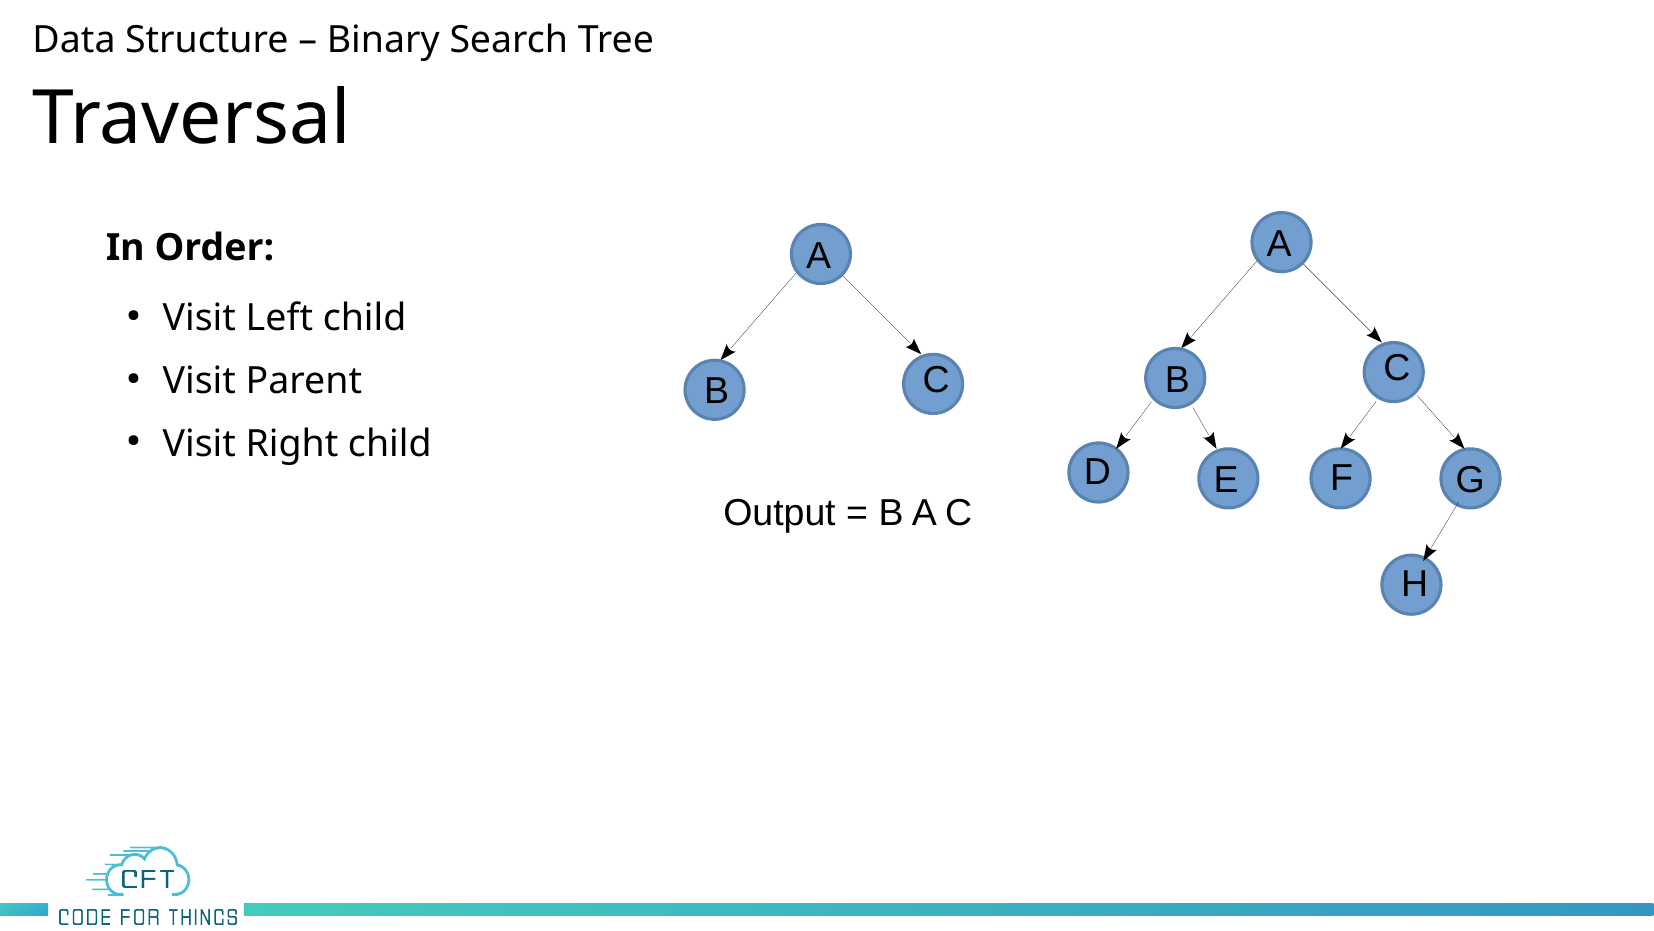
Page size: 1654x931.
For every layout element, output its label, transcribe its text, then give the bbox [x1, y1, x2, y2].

text_box [903, 370, 907, 398]
text_box [1376, 396, 1412, 402]
text_box H [1386, 555, 1441, 612]
text_box [1496, 463, 1501, 494]
text_box A [791, 226, 846, 284]
text_box G [1440, 451, 1496, 508]
text_box C [1368, 338, 1424, 396]
text_box D [1068, 442, 1124, 500]
text_box In Order: [91, 212, 461, 271]
text_box [1311, 463, 1315, 494]
text_box [1124, 457, 1129, 488]
text_box [1307, 227, 1312, 258]
text_box C [907, 350, 963, 408]
picture [59, 846, 237, 925]
text_box B [689, 362, 745, 420]
text_box A [1251, 214, 1307, 272]
text_box [1381, 569, 1386, 600]
title Data Structure – Binary Search Tree Traversal [32, 12, 1184, 166]
text_box Visit Left child Visit Parent Visit Right child [112, 283, 550, 453]
text_box [916, 408, 951, 414]
text_box Output = B A C [708, 484, 988, 542]
text_box F [1315, 448, 1371, 506]
text_box [1254, 463, 1258, 494]
text_box [1364, 357, 1368, 387]
text_box E [1198, 451, 1254, 508]
text_box [1145, 362, 1150, 394]
text_box [846, 238, 851, 270]
text_box [685, 374, 689, 405]
text_box B [1150, 350, 1205, 408]
